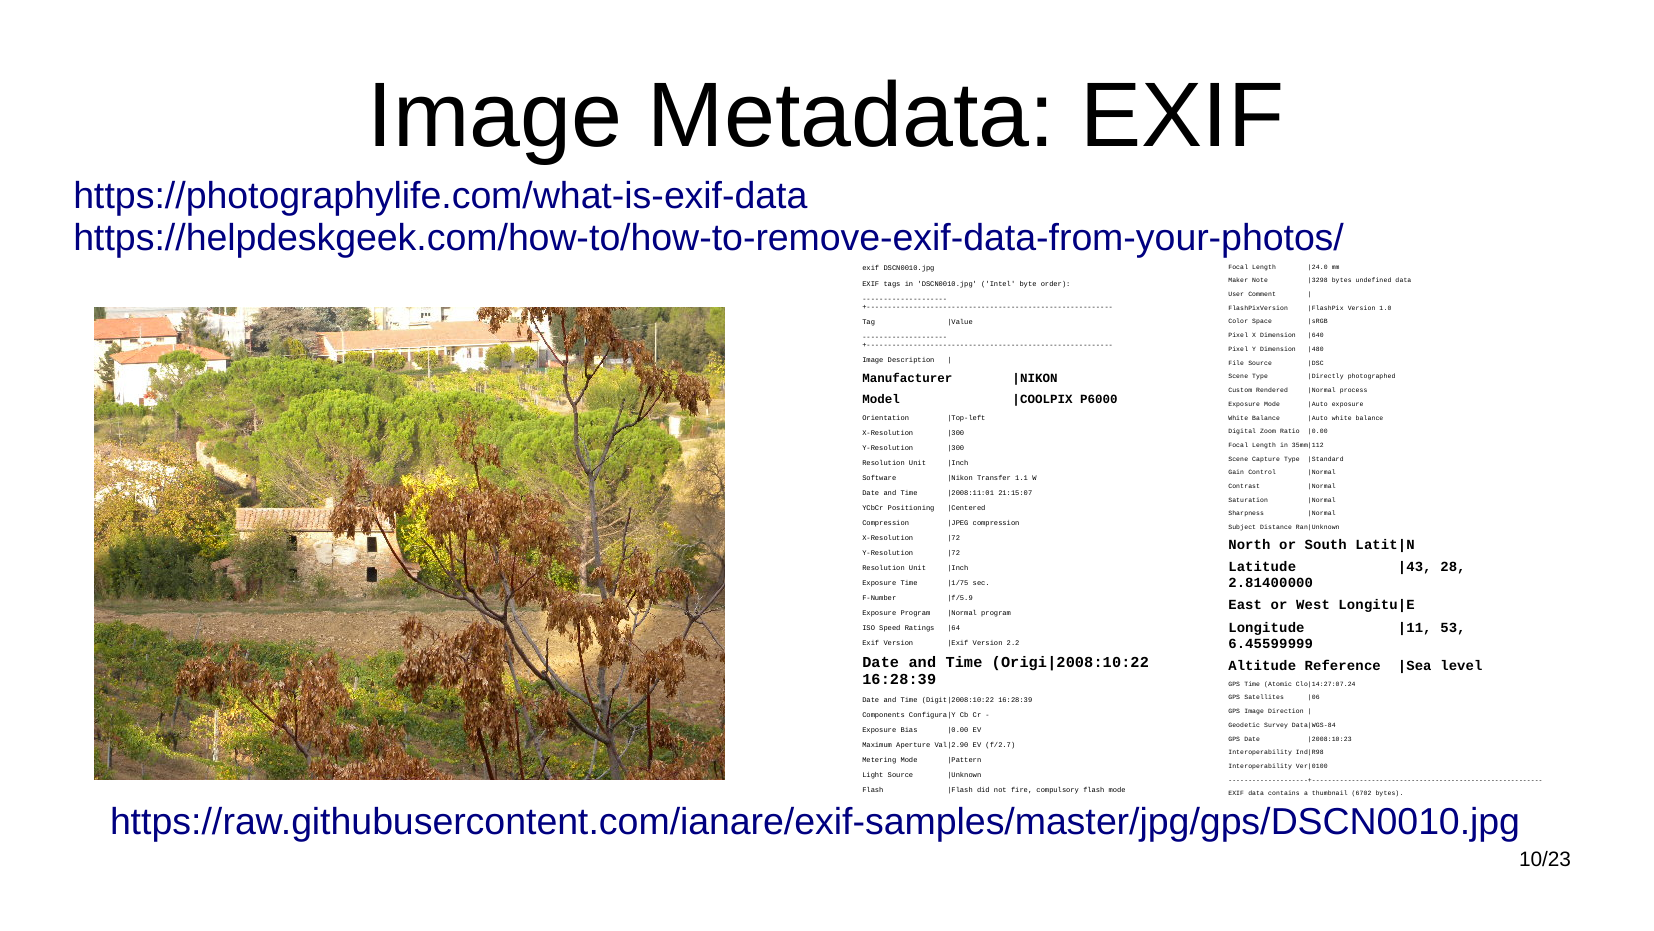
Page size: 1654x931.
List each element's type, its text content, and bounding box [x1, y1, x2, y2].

text_box https://photographylife.com/what-is-exif-data https://helpdeskgeek.com/how-to/how-to-remove-exif-data-from-your-photos/ [58, 166, 1371, 266]
picture [94, 307, 725, 780]
text_box https://raw.githubusercontent.com/ianare/exif-samples/master/jpg/gps/DSCN0010.jpg [95, 793, 1536, 851]
title Image Metadata: EXIF [82, 37, 1571, 193]
list Focal Length |24.0 mm Maker Note |3298 bytes undefined data User Comment | FlashPixVersion |FlashPix Version 1.0 Color Space |sRGB Pixel X Dimension |640 Pixel Y Dimension |480 File Source |DSC Scene Type |Directly photographed Custom Rendered |Normal process Exposure Mode |Auto exposure White Balance |Auto white balance Digital Zoom Ratio |0.00 Focal Length in 35mm|112 Scene Capture Type |Standard Gain Control |Normal Contrast |Normal Saturation |Normal Sharpness |Normal Subject Distance Ran|Unknown North or South Latit|N Latitude |43, 28, 2.81400000 East or West Longitu|E Longitude |11, 53, 6.45599999 Altitude Reference |Sea level GPS Time (Atomic Clo|14:27:07.24 GPS Satellites |06 GPS Image Direction | Geodetic Survey Data|WGS-84 GPS Date |2008:10:23 Interoperability Ind|R98 Interoperability Ver|0100 --------------------+---------------------------------------------------------- EXIF data contains a thumbnail (6702 bytes). [1228, 263, 1548, 804]
list exif DSCN0010.jpg EXIF tags in 'DSCN0010.jpg' ('Intel' byte order): --------------------+---------------------------------------------------------- Tag |Value --------------------+---------------------------------------------------------- Image Description | Manufacturer |NIKON Model |COOLPIX P6000 Orientation |Top-left X-Resolution |300 Y-Resolution |300 Resolution Unit |Inch Software |Nikon Transfer 1.1 W Date and Time |2008:11:01 21:15:07 YCbCr Positioning |Centered Compression |JPEG compression X-Resolution |72 Y-Resolution |72 Resolution Unit |Inch Exposure Time |1/75 sec. F-Number |f/5.9 Exposure Program |Normal program ISO Speed Ratings |64 Exif Version |Exif Version 2.2 Date and Time (Origi|2008:10:22 16:28:39 Date and Time (Digit|2008:10:22 16:28:39 Components Configura|Y Cb Cr - Exposure Bias |0.00 EV Maximum Aperture Val|2.90 EV (f/2.7) Metering Mode |Pattern Light Source |Unknown Flash |Flash did not fire, compulsory flash mode [862, 266, 1182, 793]
